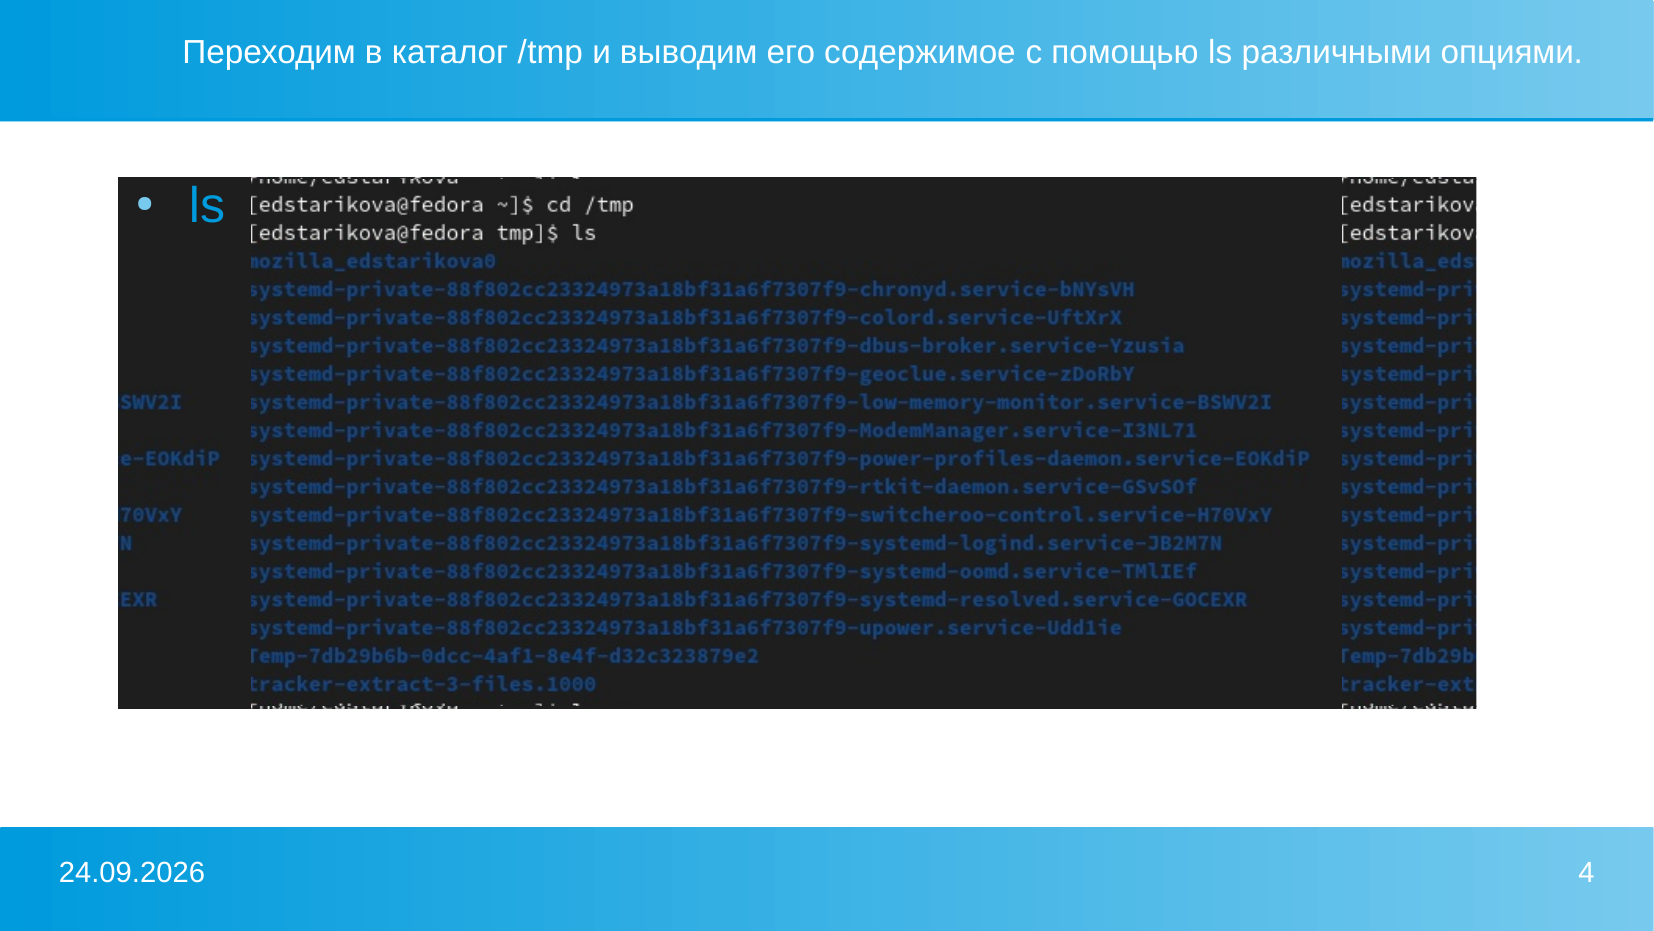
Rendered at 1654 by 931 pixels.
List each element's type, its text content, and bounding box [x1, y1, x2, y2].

list ls [118, 207, 1477, 709]
title Переходим в каталог /tmp и выводим его содержимое c помощью ls различными опциями. [0, 0, 1654, 207]
